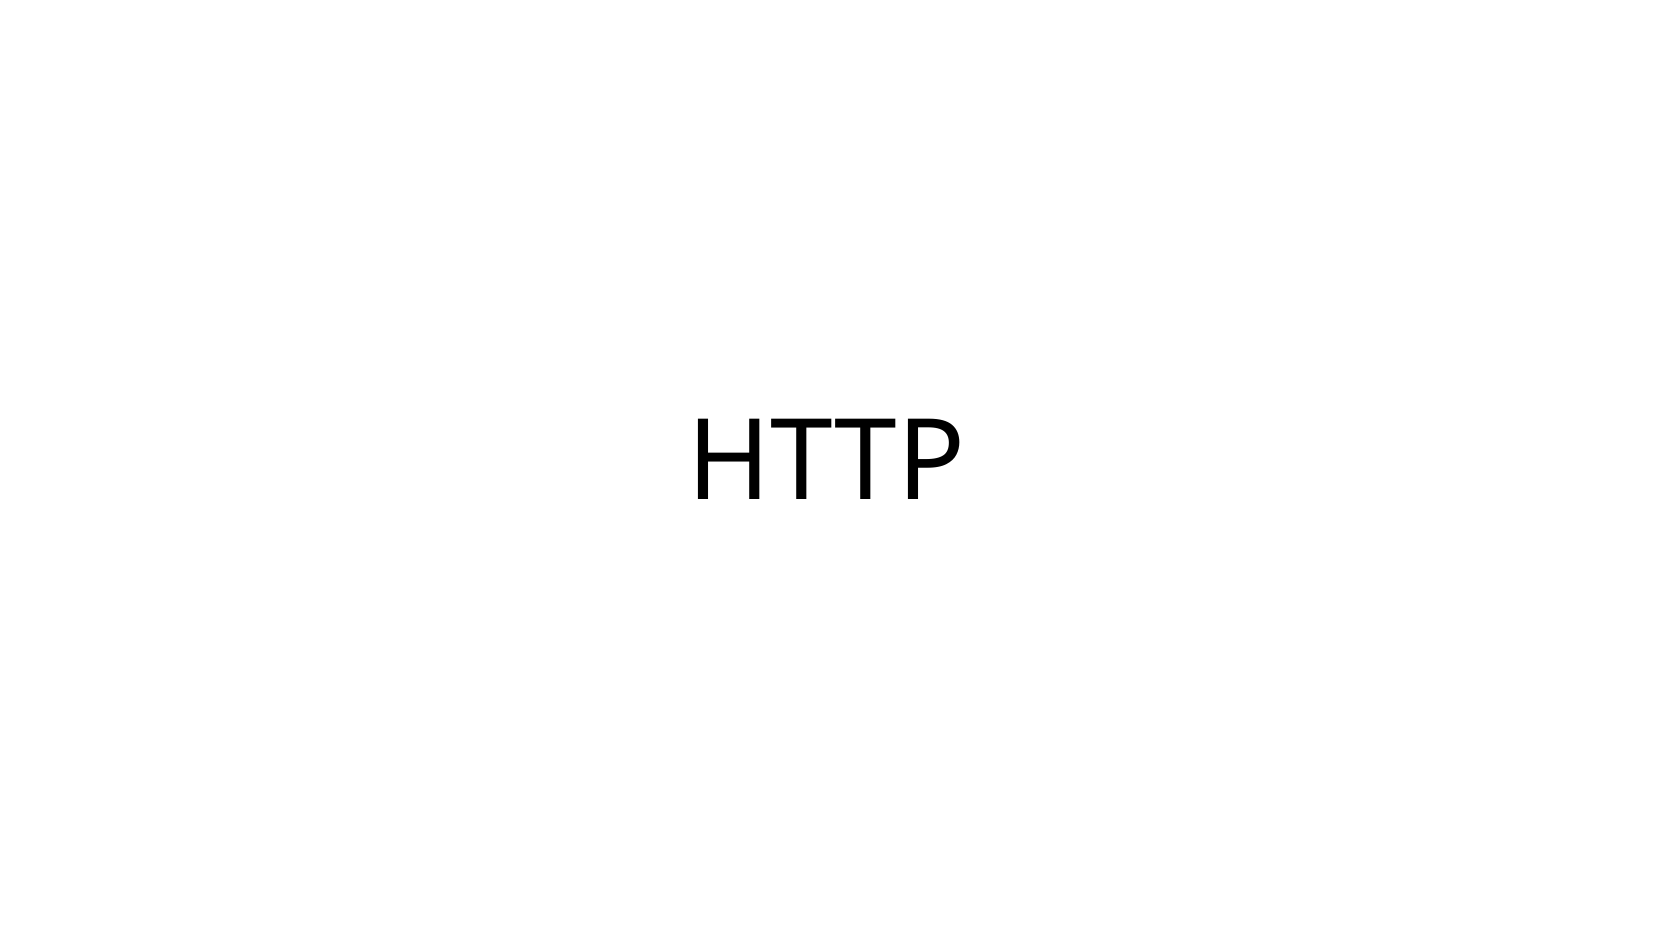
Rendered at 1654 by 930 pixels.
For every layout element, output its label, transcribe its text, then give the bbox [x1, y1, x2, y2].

subtitle HTTP [82, 112, 1571, 799]
